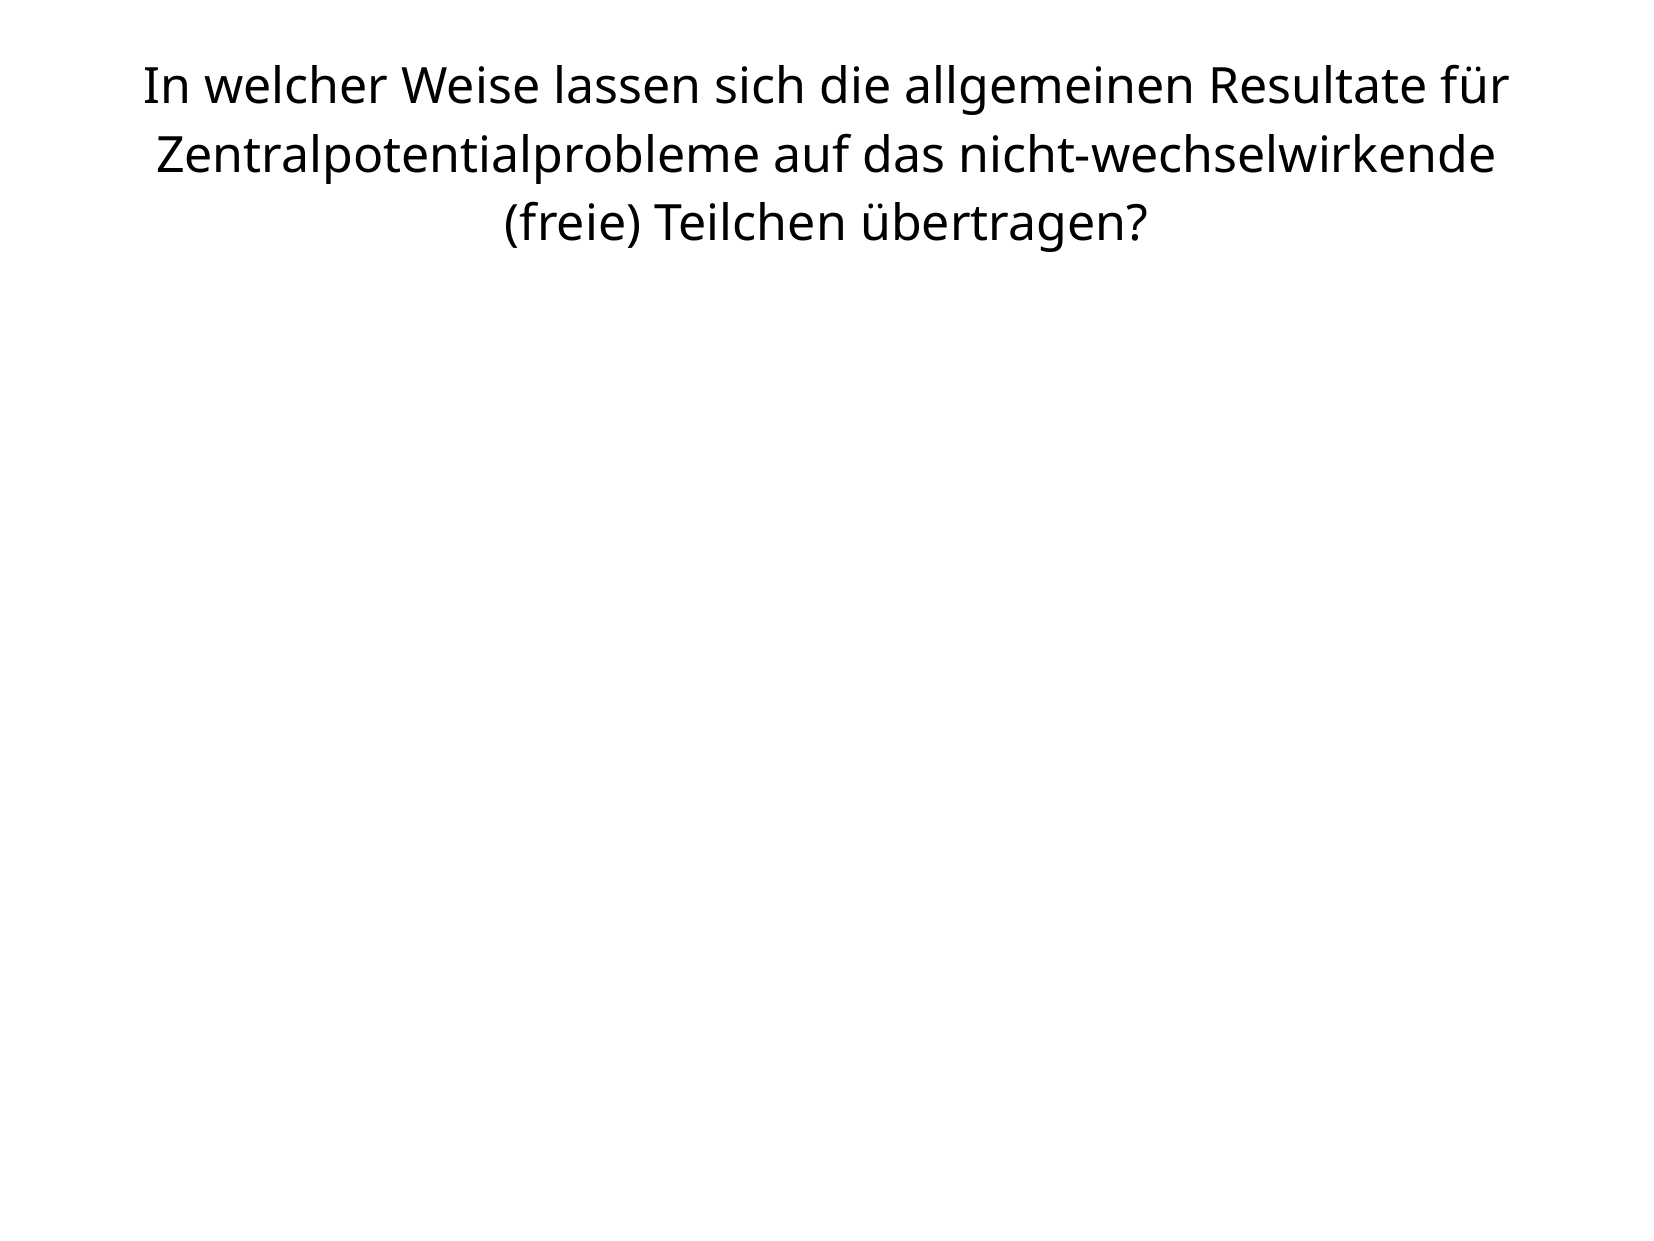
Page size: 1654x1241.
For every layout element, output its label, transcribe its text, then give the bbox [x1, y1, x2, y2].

title In welcher Weise lassen sich die allgemeinen Resultate für Zentralpotentialprobleme auf das nicht-wechselwirkende (freie) Teilchen übertragen? [82, 49, 1571, 257]
